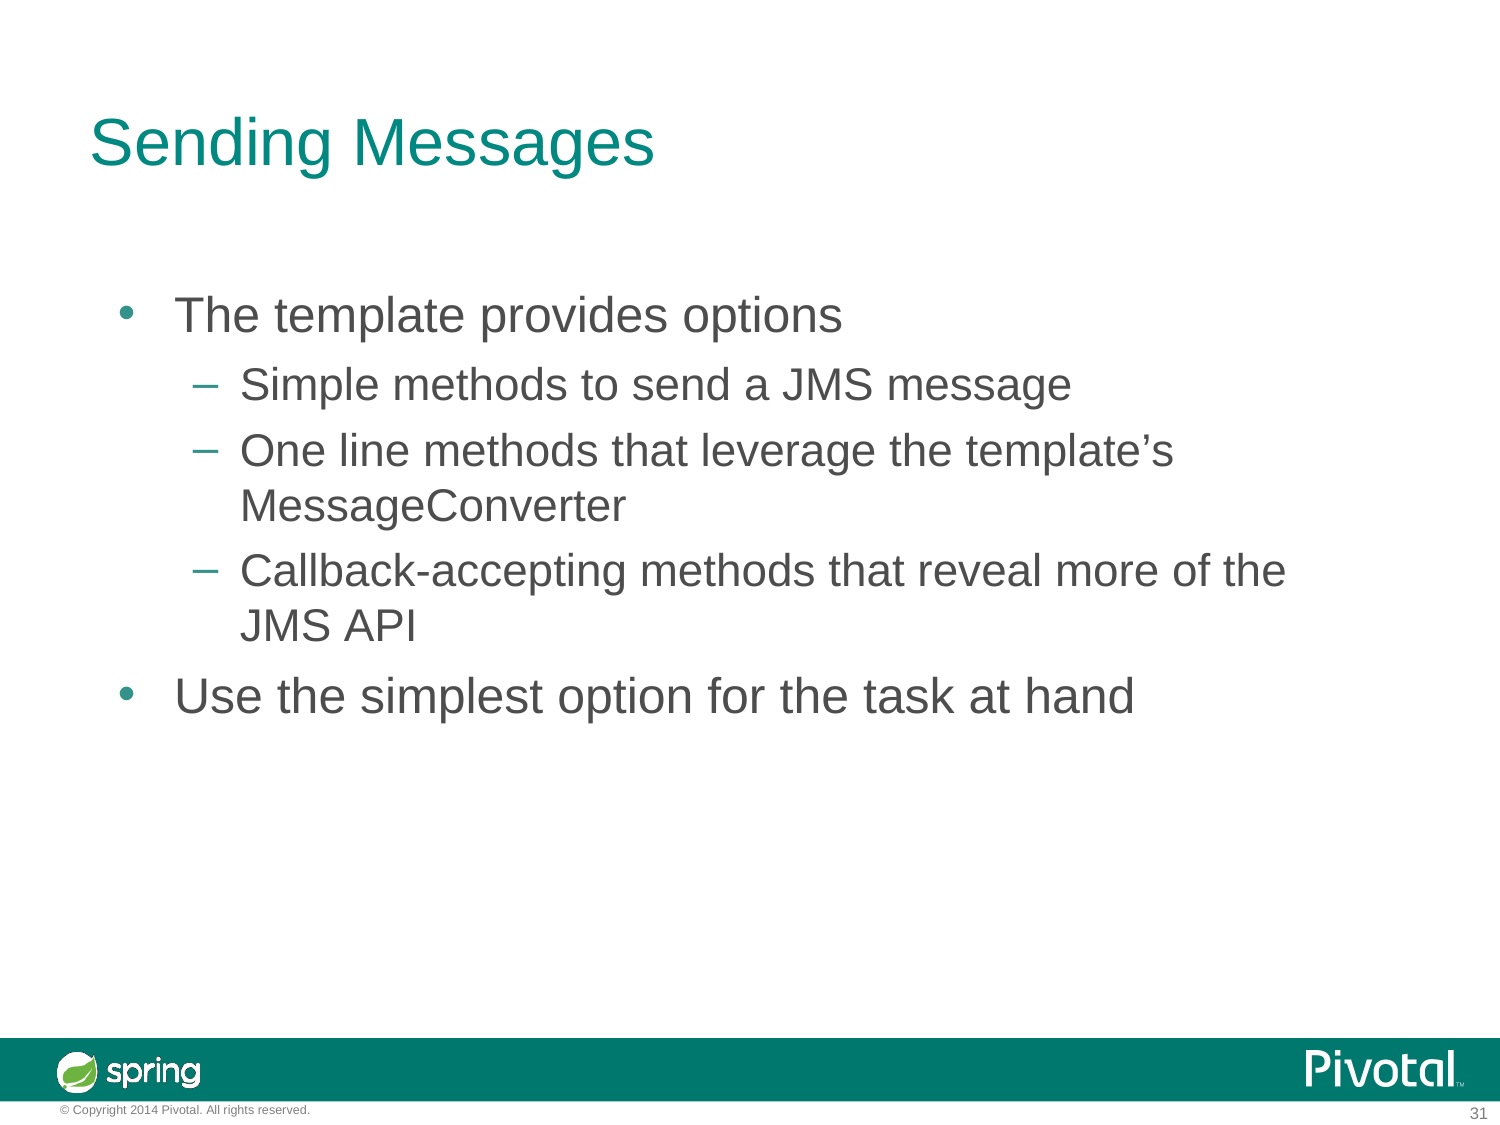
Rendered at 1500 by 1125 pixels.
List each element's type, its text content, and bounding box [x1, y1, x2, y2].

list The template provides options Simple methods to send a JMS message One line methods that leverage the template’s MessageConverter Callback-accepting methods that reveal more of the JMS API Use the simplest option for the task at hand [102, 274, 1394, 938]
title Sending Messages [75, 44, 1426, 233]
picture [1306, 1050, 1464, 1087]
picture [32, 1041, 210, 1103]
